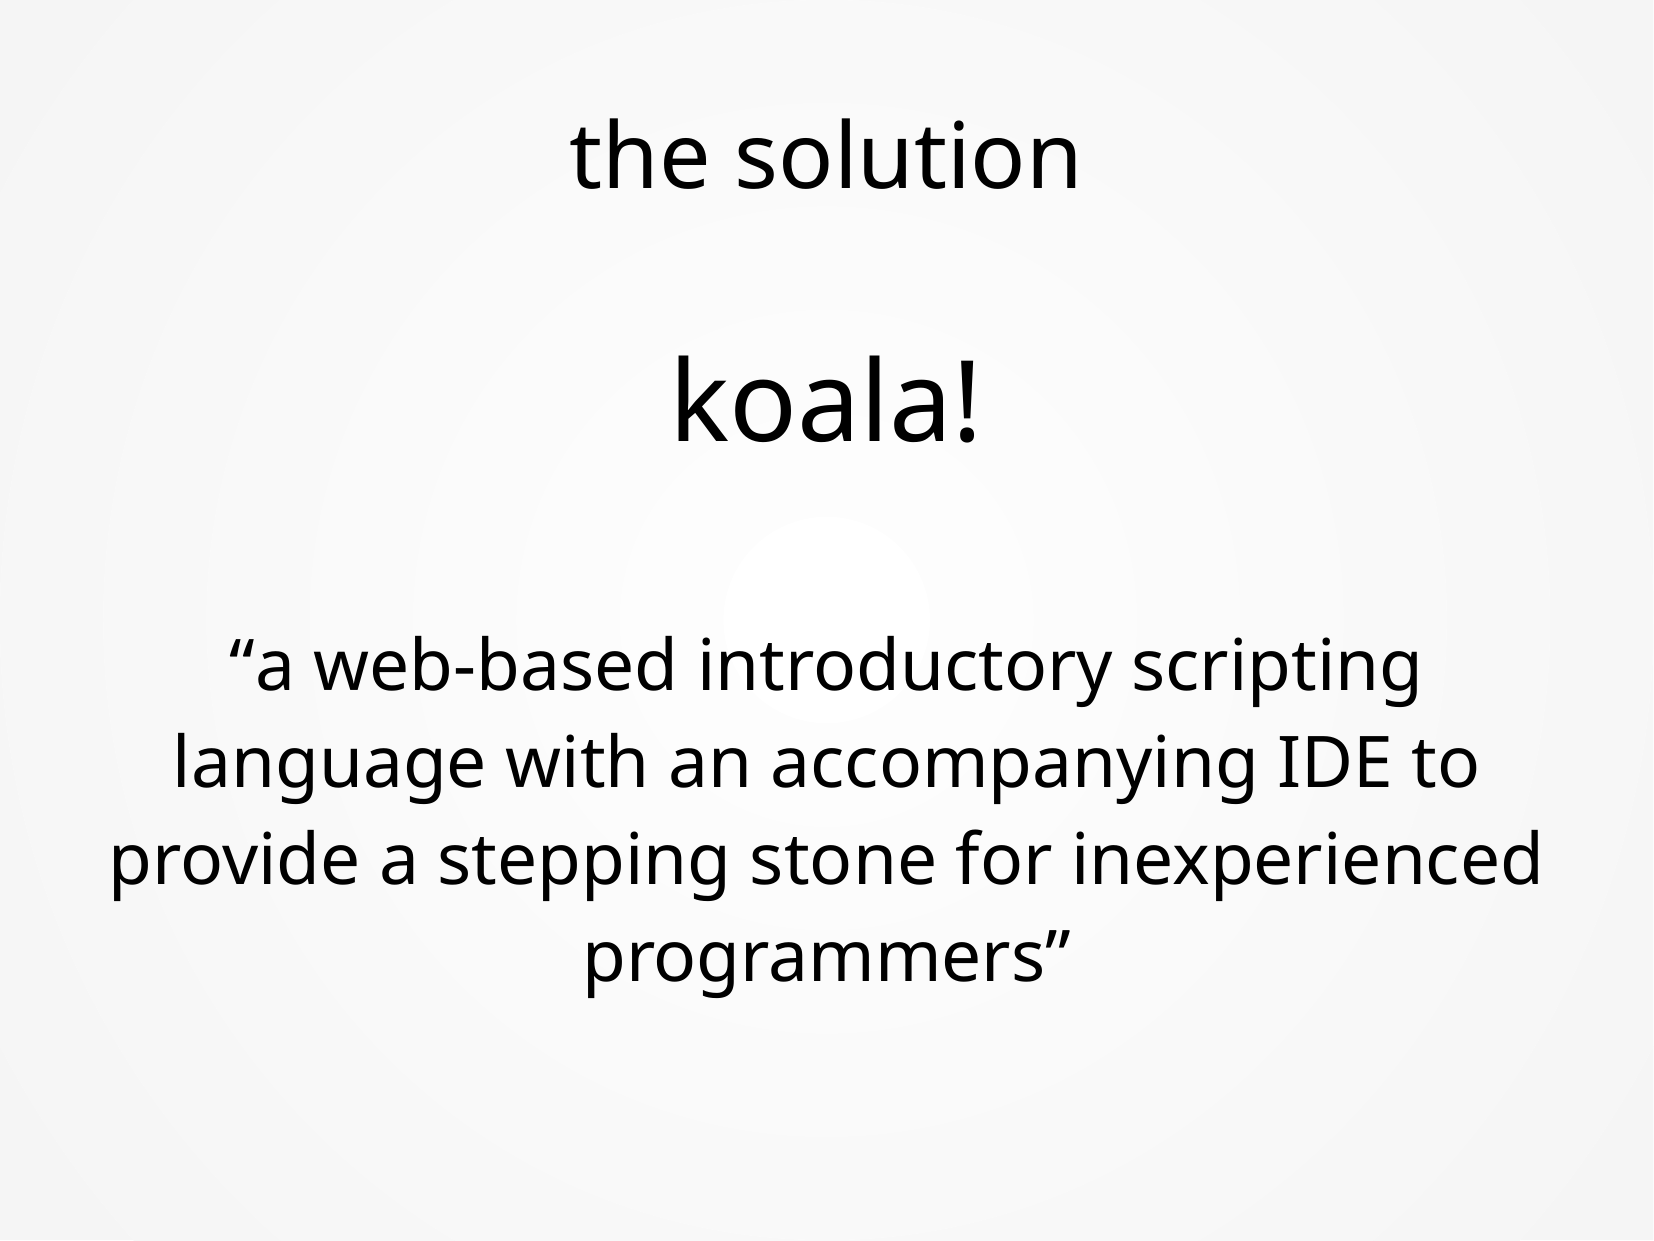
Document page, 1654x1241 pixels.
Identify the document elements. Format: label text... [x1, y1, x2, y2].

title the solution [82, 49, 1571, 257]
list “a web-based introductory scripting language with an accompanying IDE to provide a stepping stone for inexperienced programmers” [82, 613, 1571, 1005]
text_box koala! [654, 313, 999, 464]
